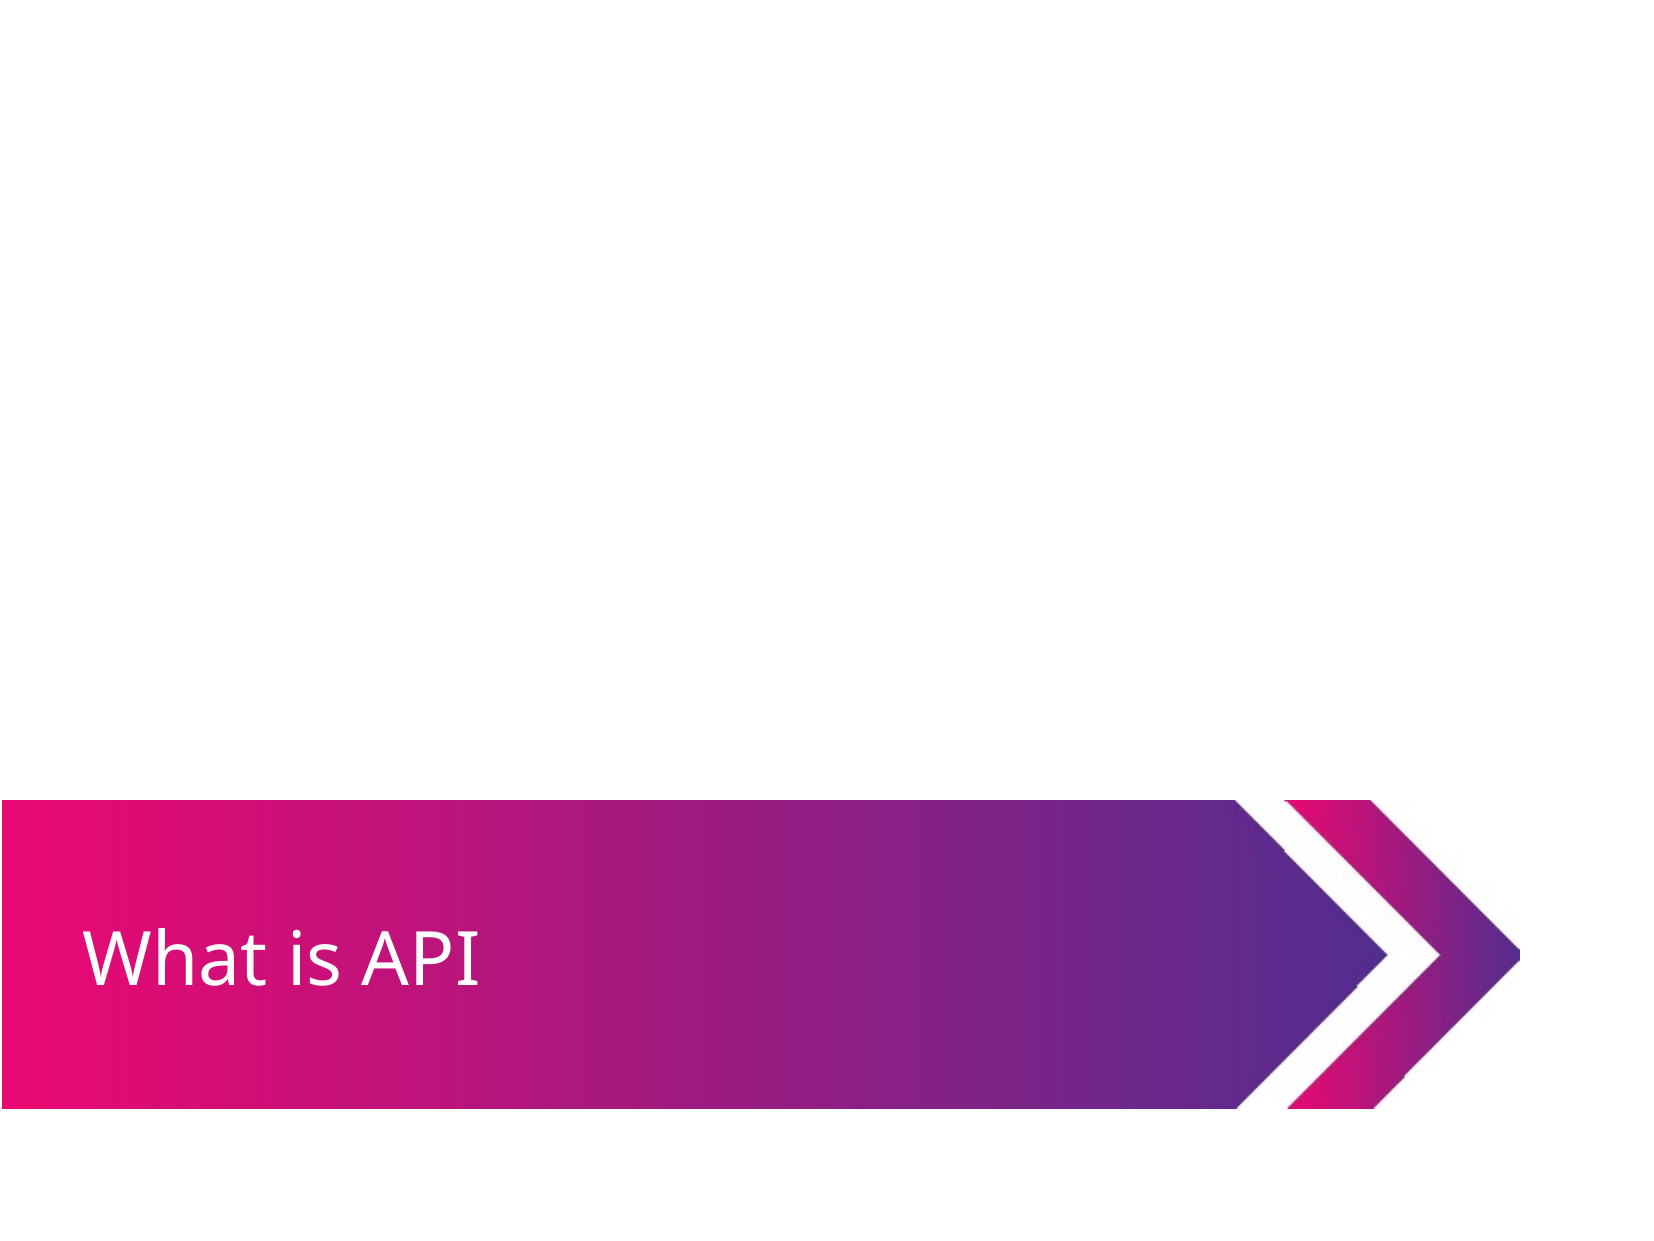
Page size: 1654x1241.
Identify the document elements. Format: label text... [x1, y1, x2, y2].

picture [2, 800, 1520, 1109]
title What is API [82, 852, 1396, 1060]
